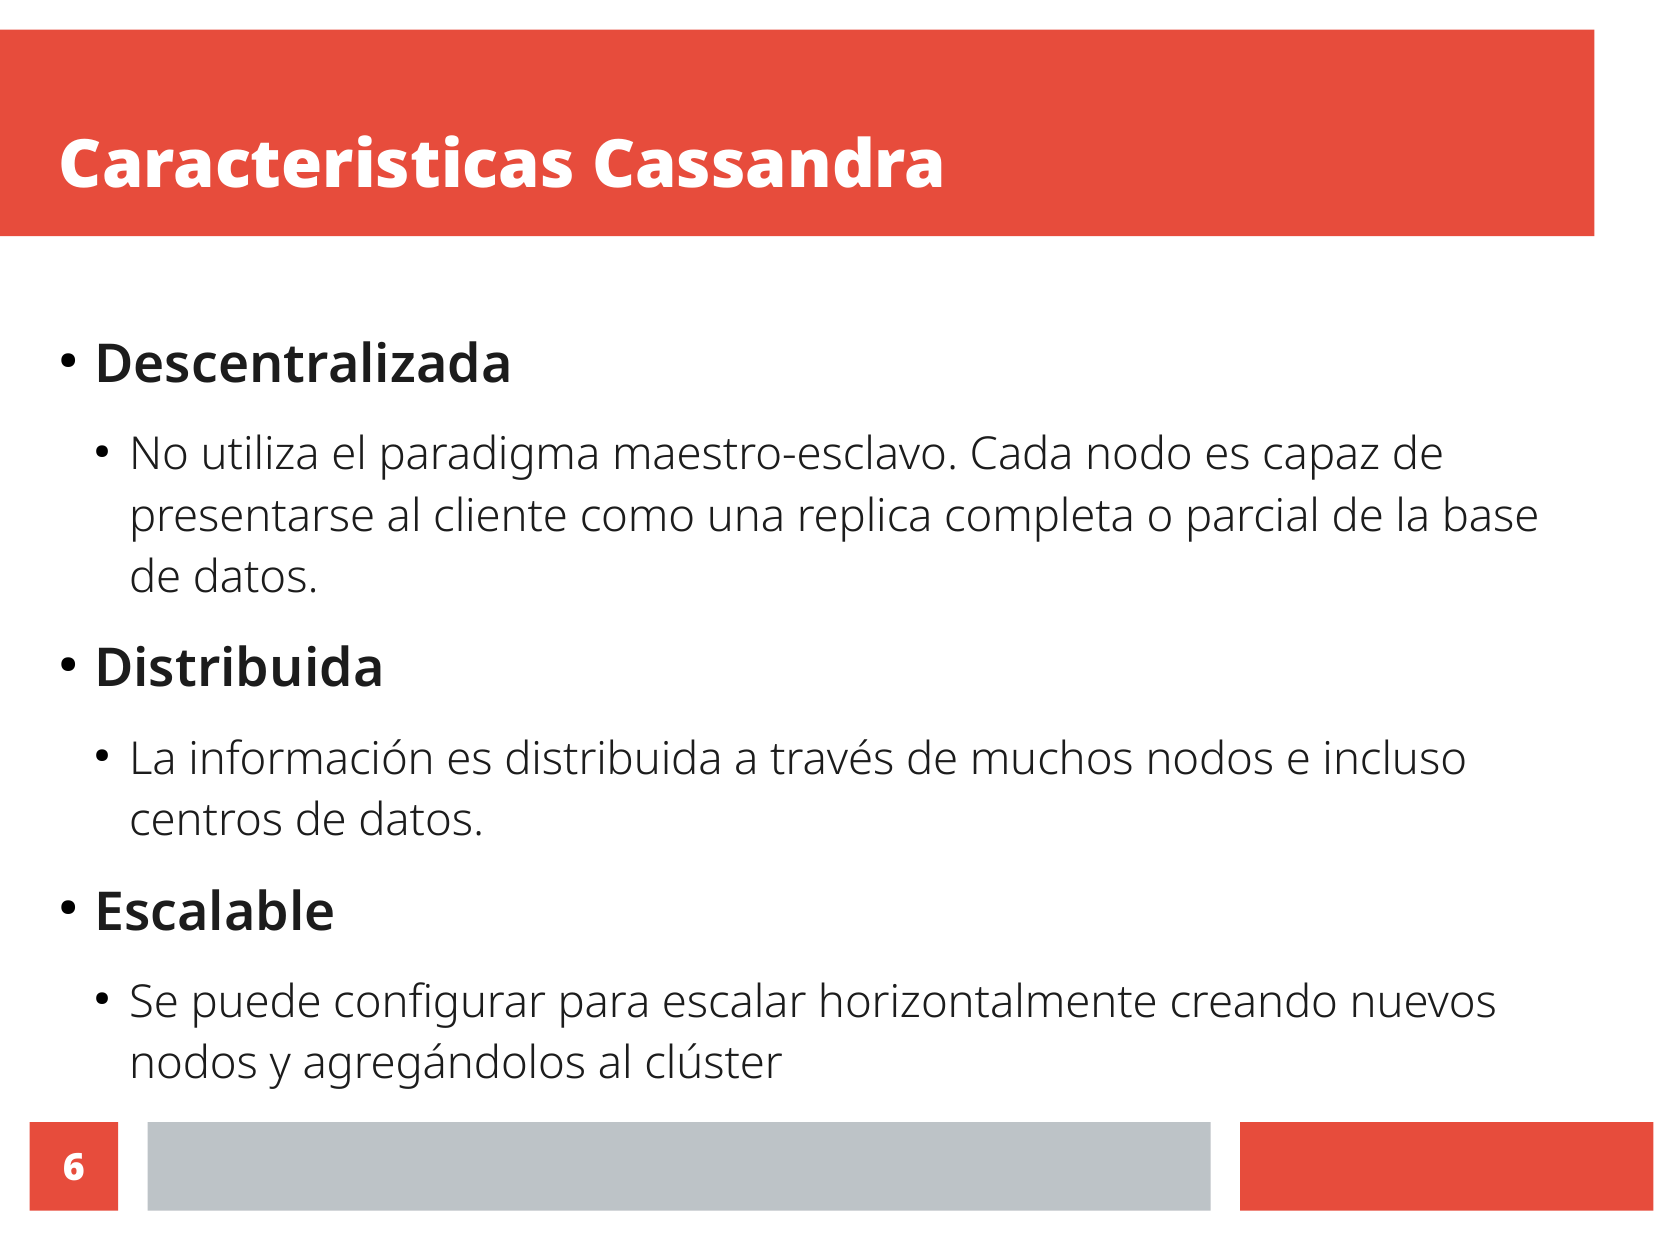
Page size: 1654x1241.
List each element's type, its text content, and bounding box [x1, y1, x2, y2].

title Caracteristicas Cassandra [59, 59, 1595, 207]
list Descentralizada No utiliza el paradigma maestro-esclavo. Cada nodo es capaz de presentarse al cliente como una replica completa o parcial de la base de datos. Distribuida La información es distribuida a través de muchos nodos e incluso centros de datos. Escalable Se puede configurar para escalar horizontalmente creando nuevos nodos y agregándolos al clúster [59, 324, 1565, 1093]
